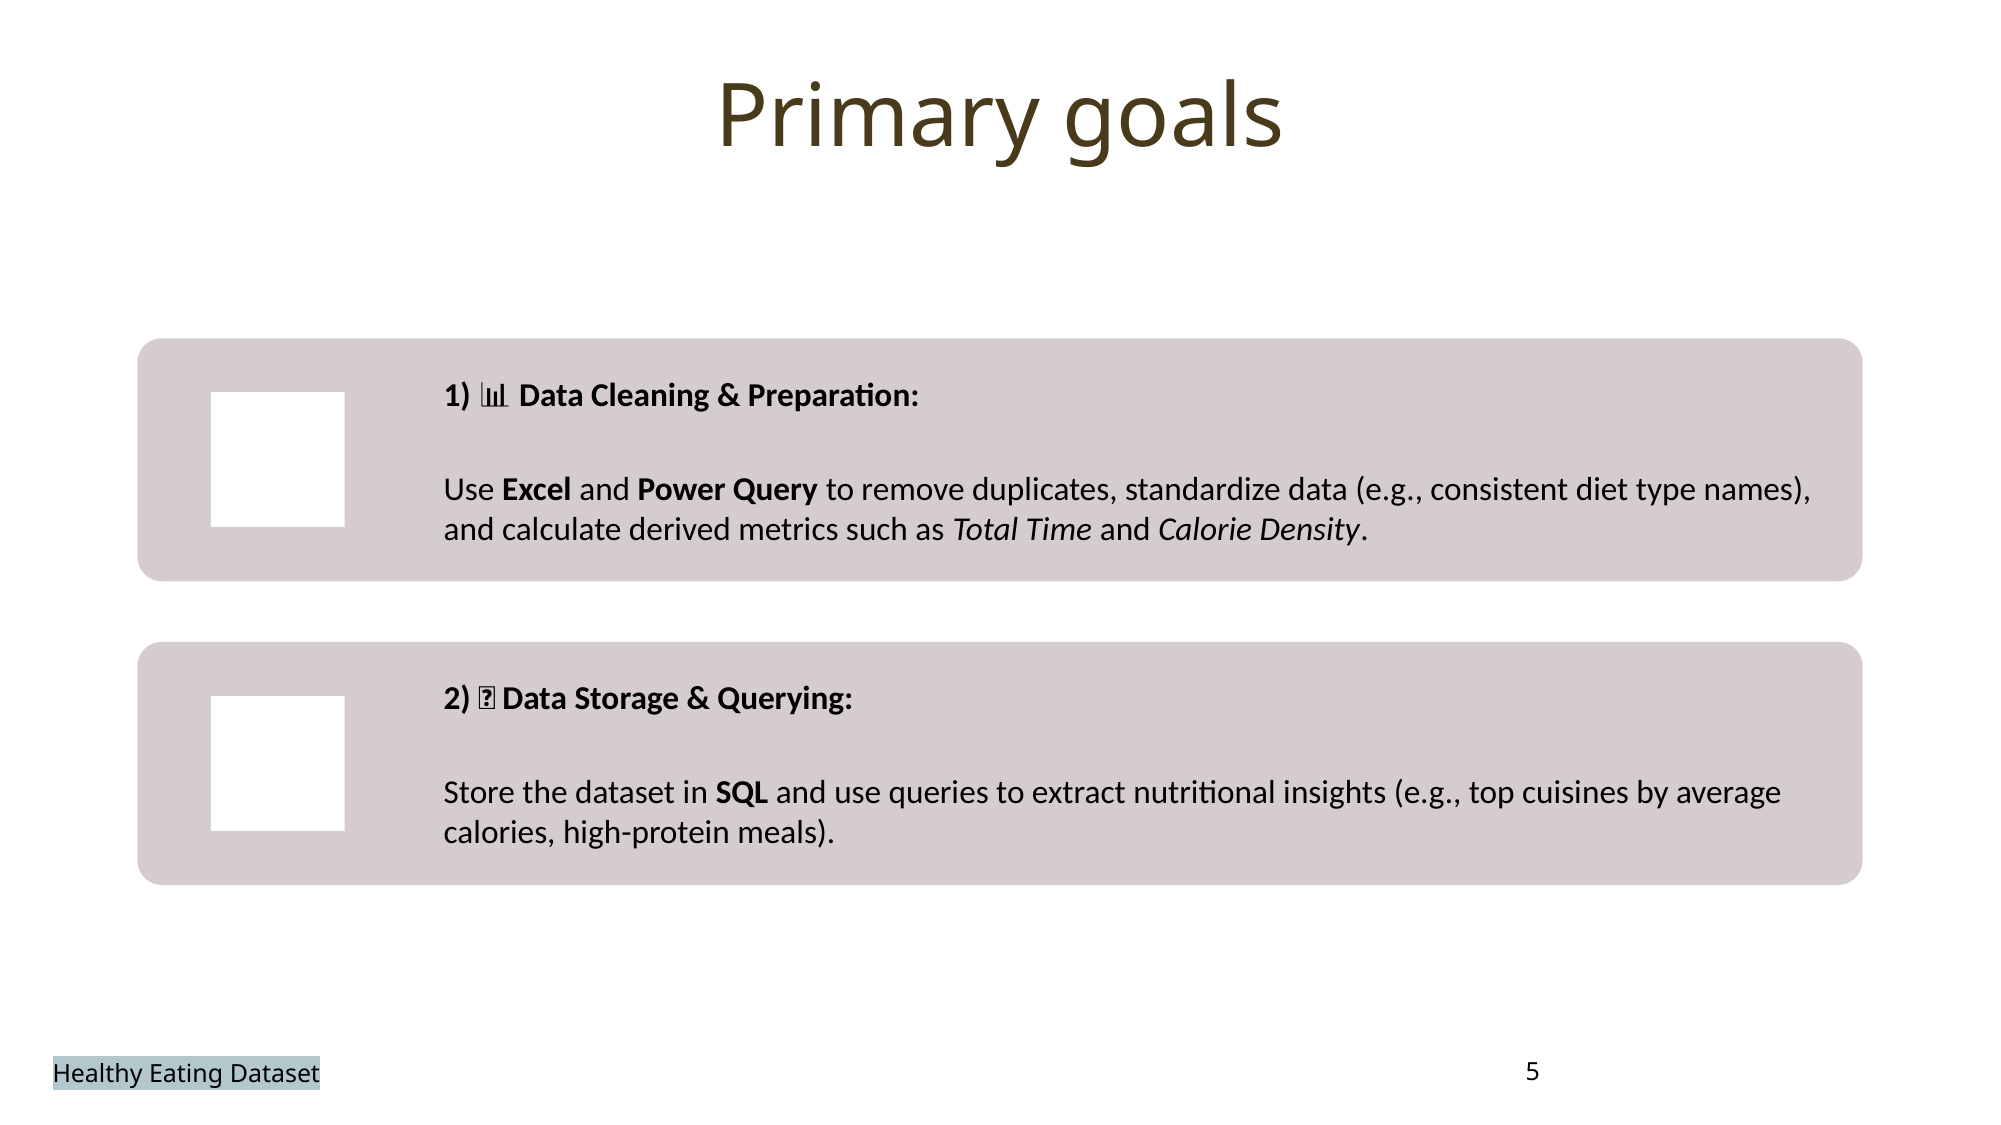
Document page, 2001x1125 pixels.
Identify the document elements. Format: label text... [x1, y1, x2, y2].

text_box 2) 🧮 Data Storage & Querying: Store the dataset in SQL and use queries to extract nutritional insights (e.g., top cuisines by average calories, high-protein meals). [418, 641, 1863, 885]
text_box [1510, 1042, 1961, 1103]
text_box [137, 338, 418, 582]
title Primary goals [137, 62, 1863, 280]
text_box 1) 📊 Data Cleaning & Preparation: Use Excel and Power Query to remove duplicates, standardize data (e.g., consistent diet type names), and calculate derived metrics such as Total Time and Calorie Density. [418, 338, 1863, 582]
text_box Healthy Eating Dataset [37, 1042, 713, 1103]
text_box [137, 641, 418, 885]
